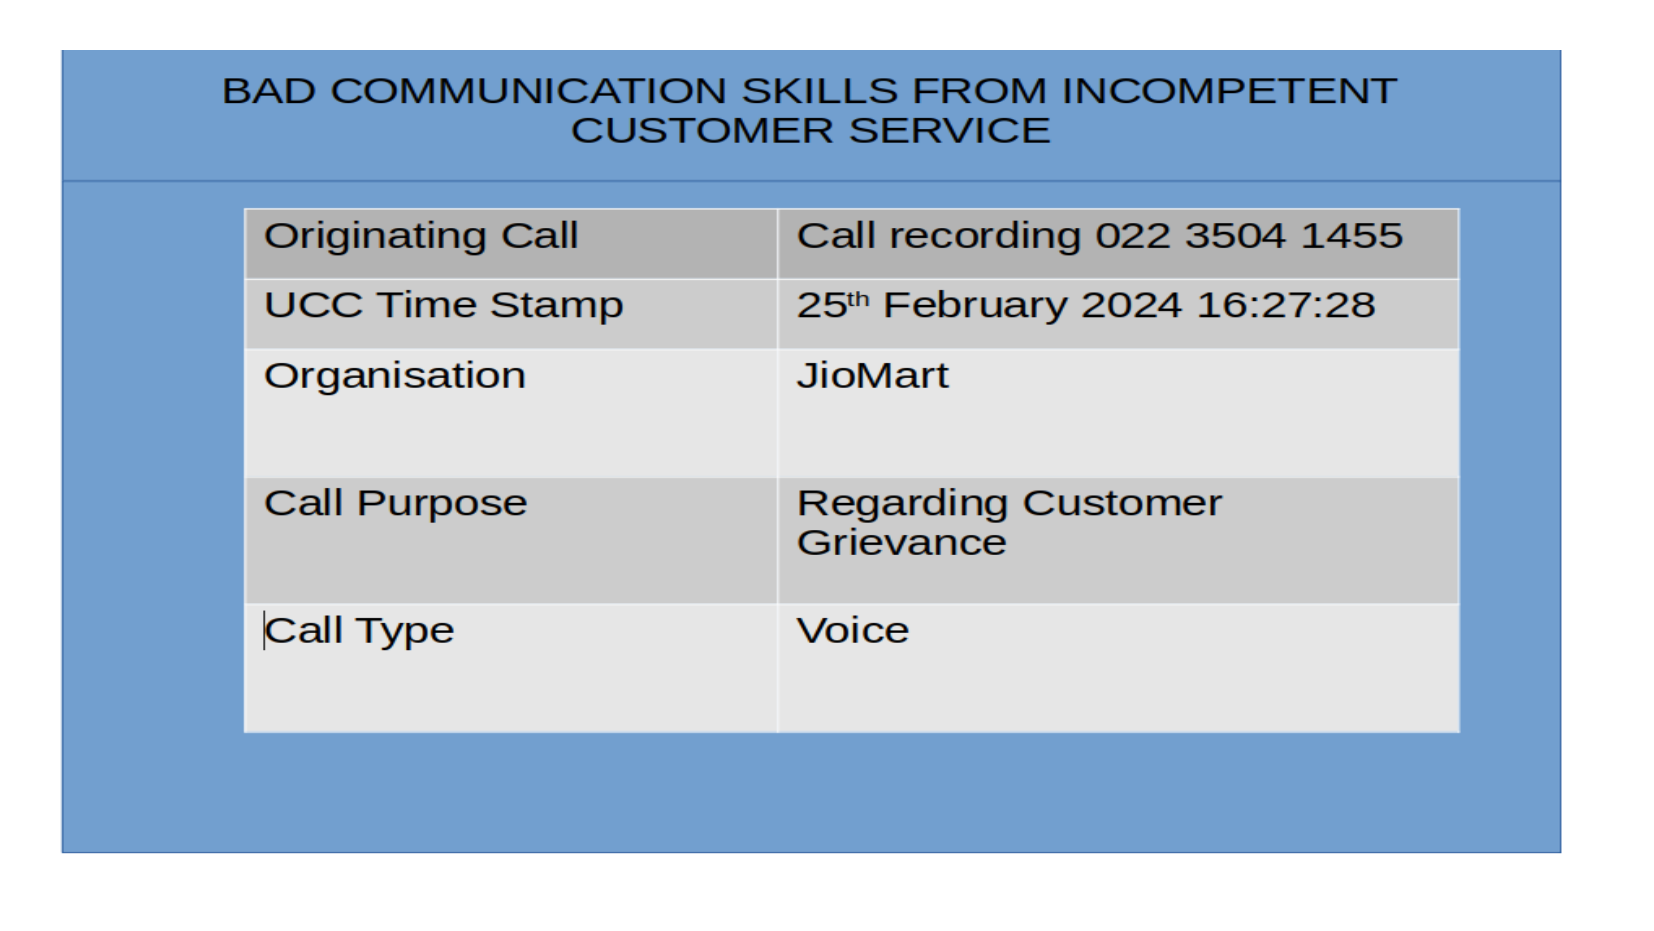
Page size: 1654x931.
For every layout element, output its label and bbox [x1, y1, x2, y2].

picture [59, 50, 1565, 857]
